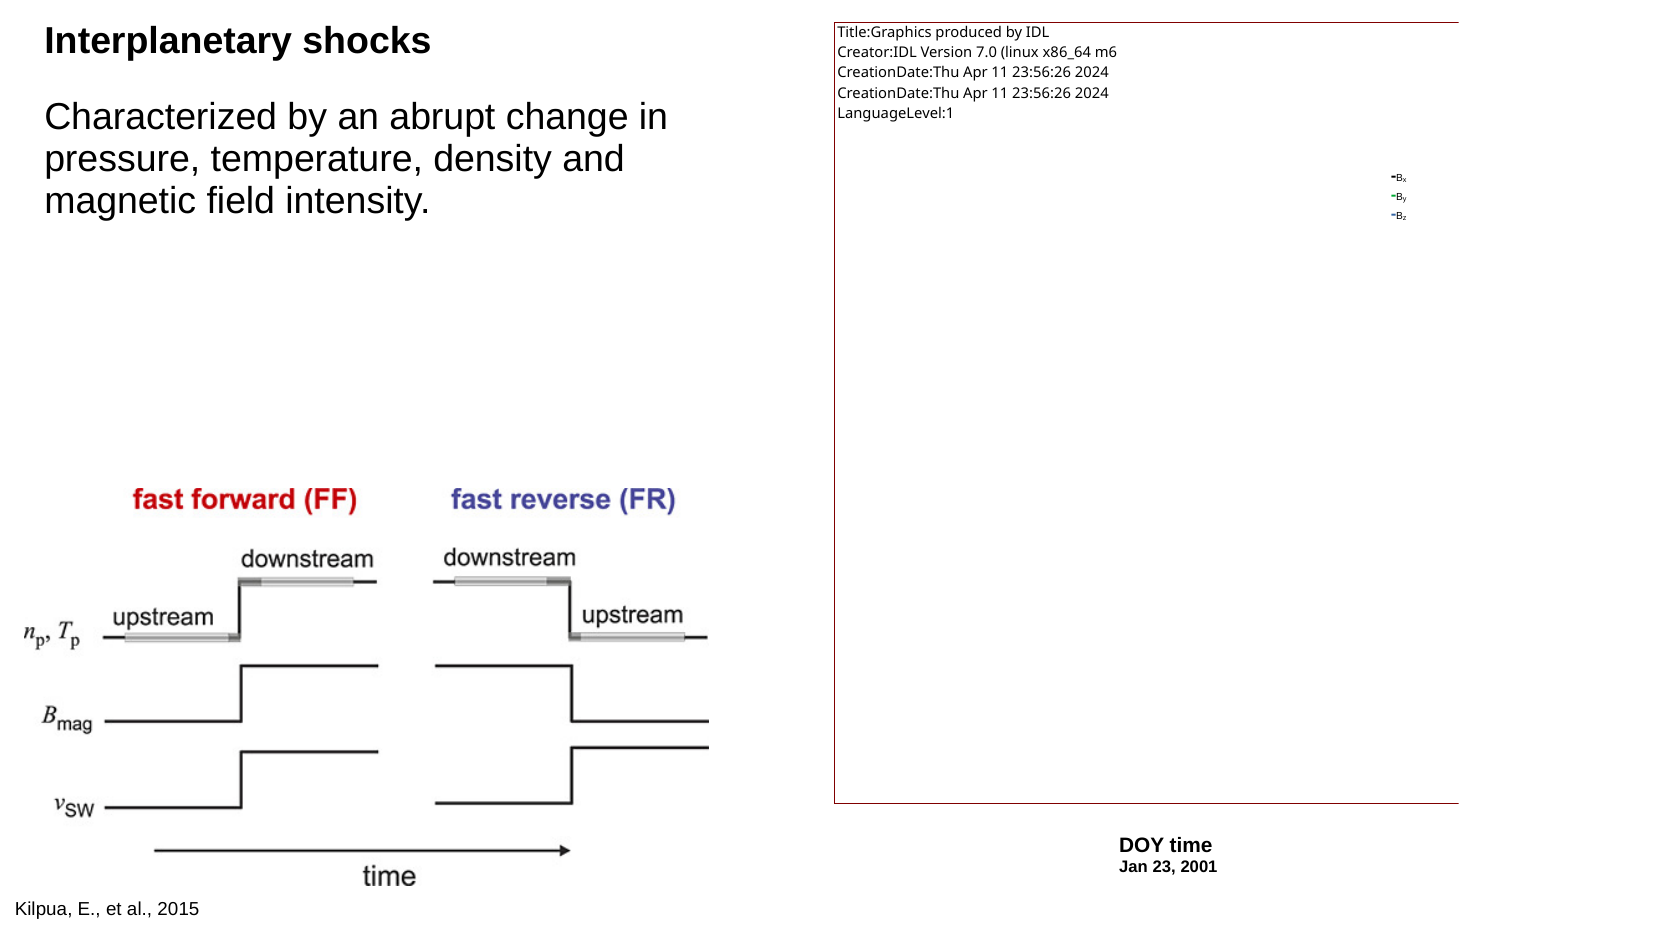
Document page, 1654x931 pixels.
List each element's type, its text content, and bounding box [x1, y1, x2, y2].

text_box Kilpua, E., et al., 2015 [0, 891, 355, 928]
picture [24, 488, 709, 886]
text_box Interplanetary shocks [29, 11, 621, 69]
text_box -Bx -By -Bz [1375, 159, 1436, 231]
text_box DOY time Jan 23, 2001 [1104, 826, 1282, 903]
picture [832, 20, 1459, 804]
text_box Characterized by an abrupt change in pressure, temperature, density and magnetic field intensity. [29, 88, 739, 296]
